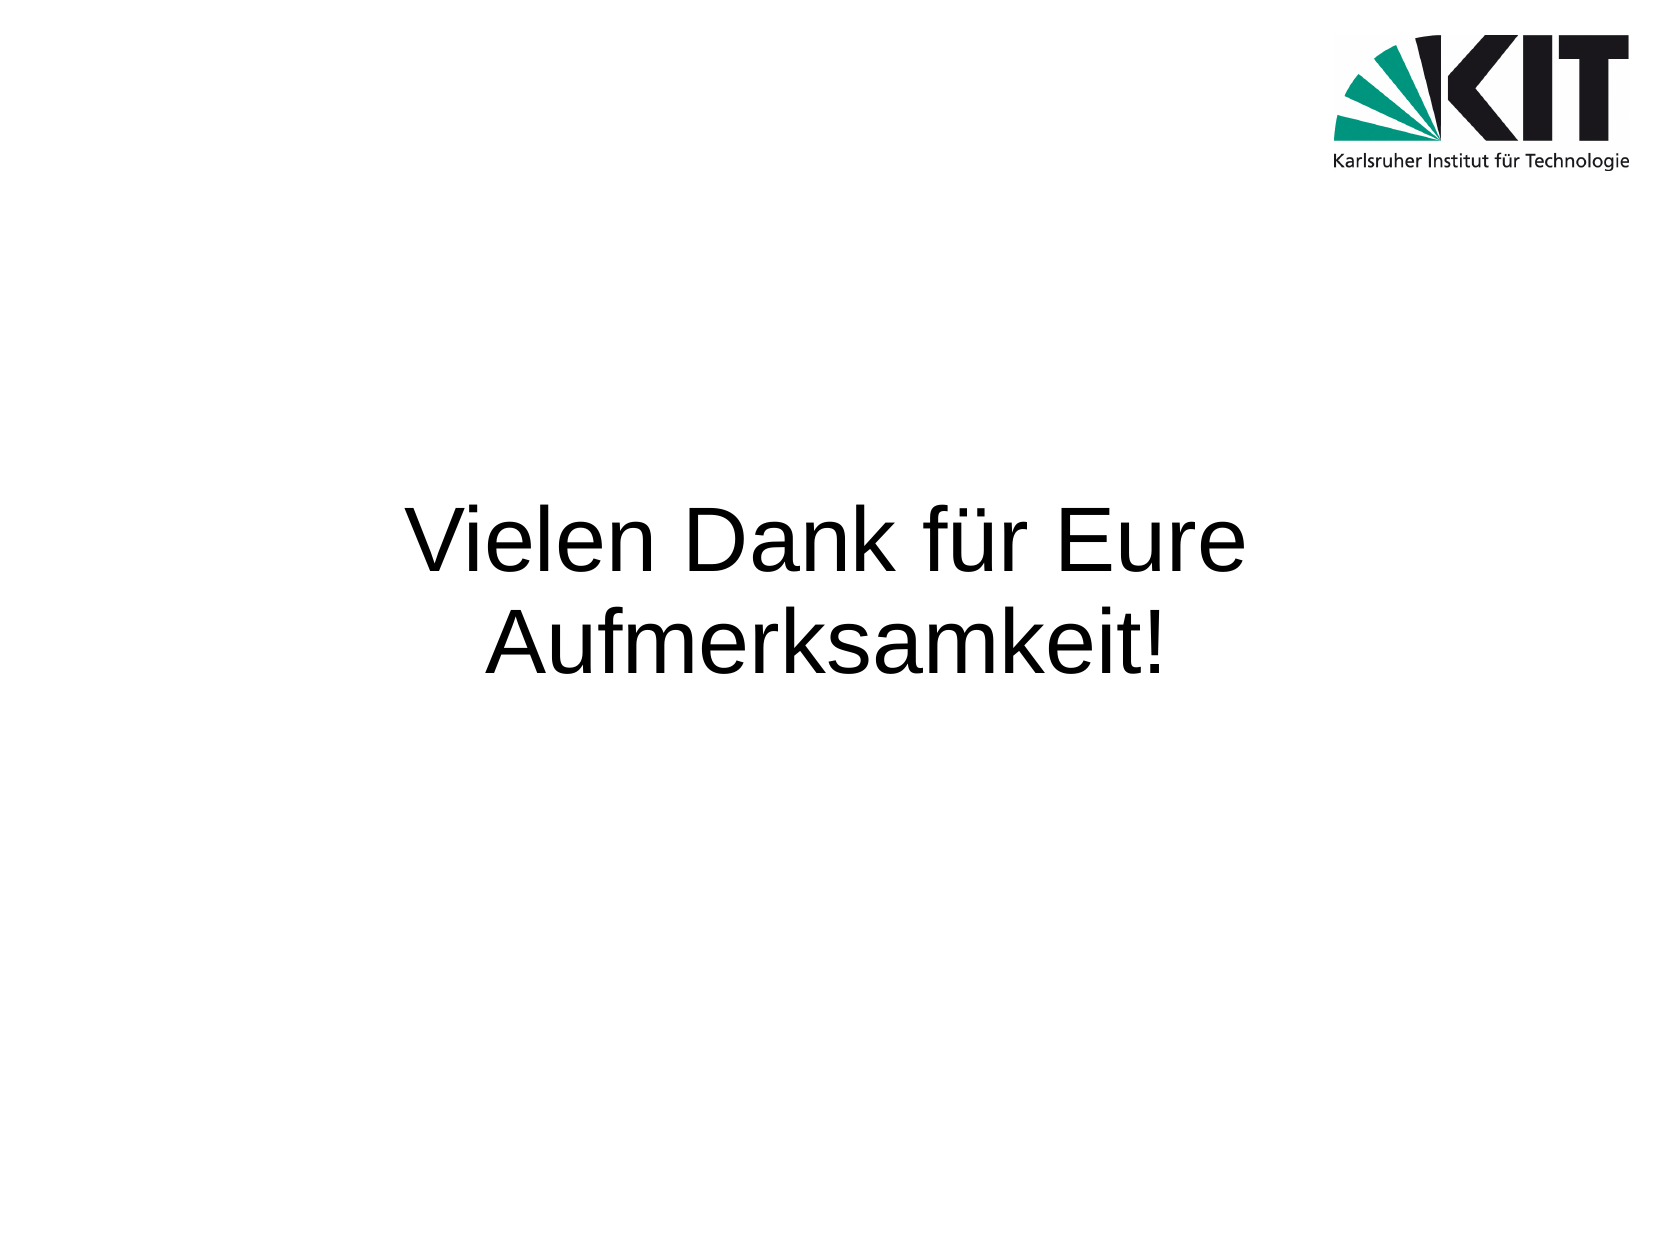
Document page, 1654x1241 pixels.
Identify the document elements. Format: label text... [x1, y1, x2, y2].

picture [1334, 35, 1629, 171]
title Vielen Dank für Eure Aufmerksamkeit! [82, 271, 1571, 910]
